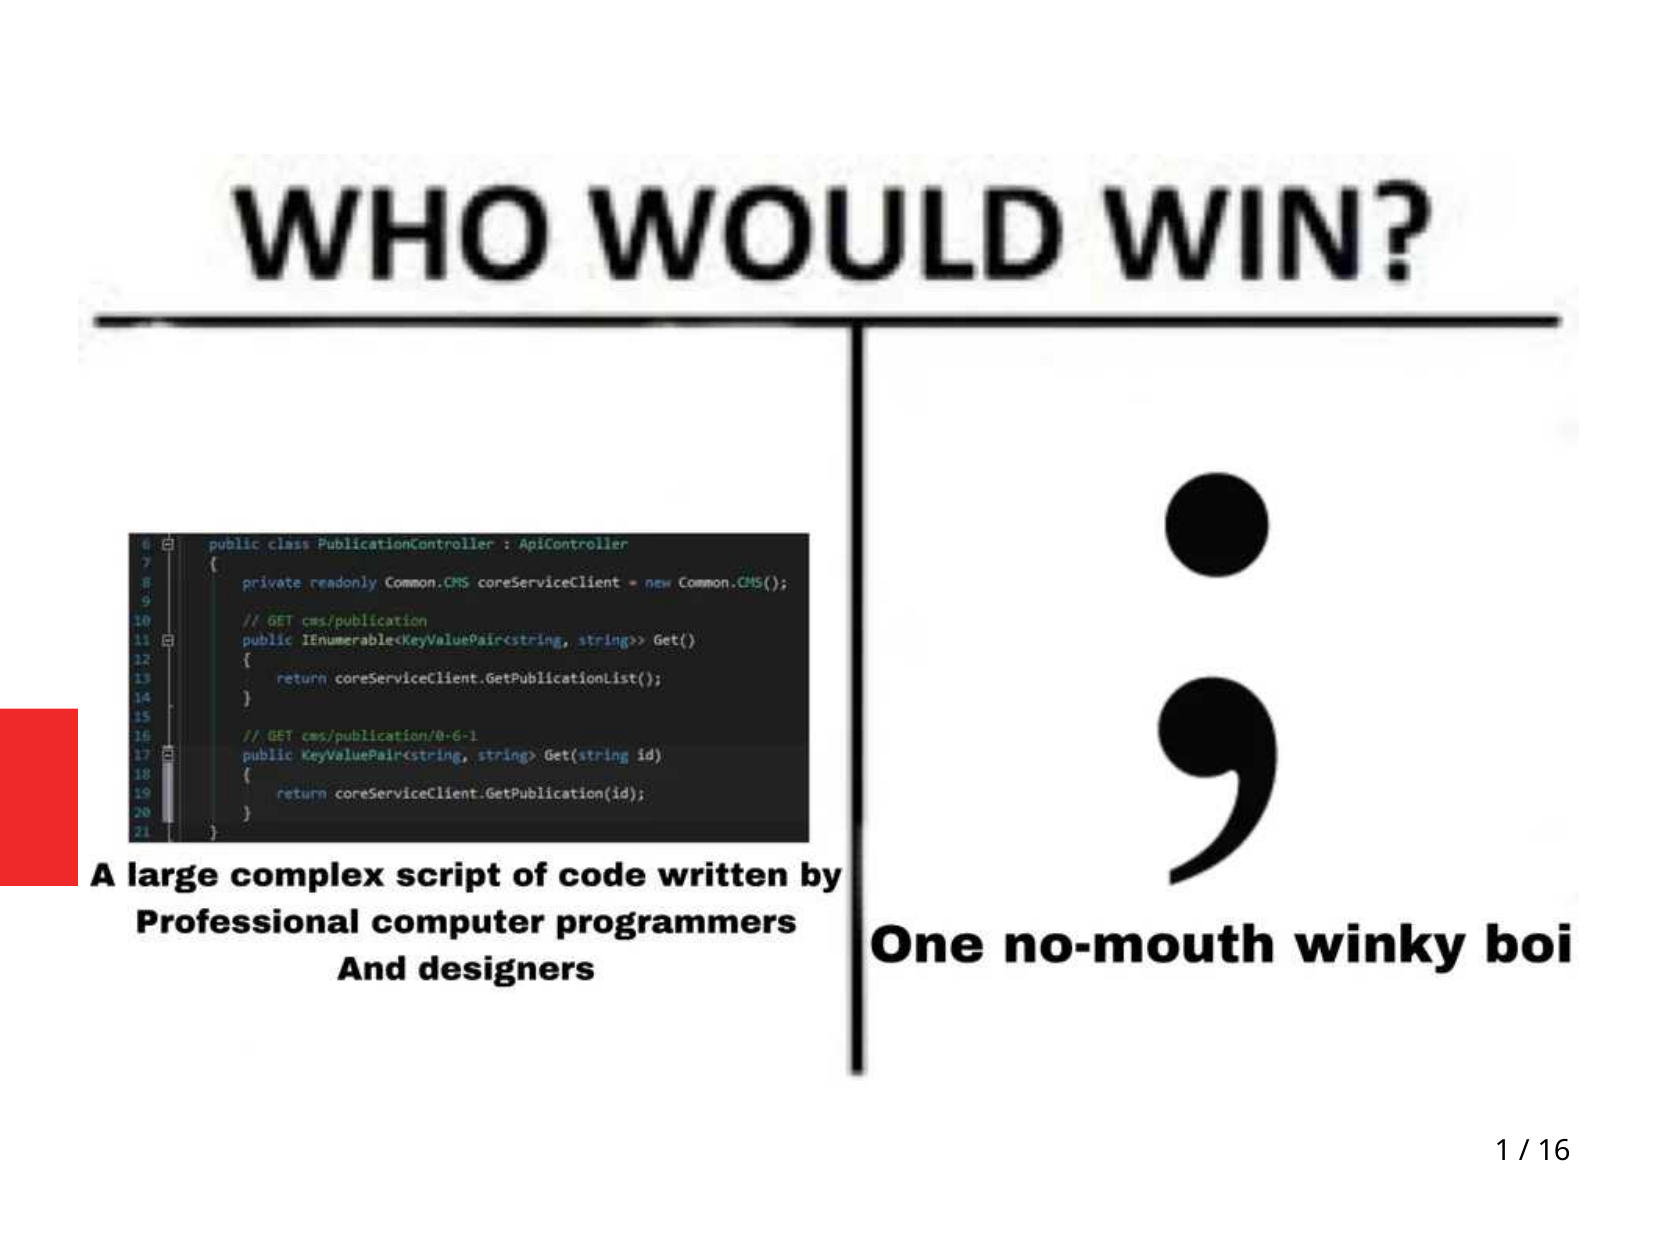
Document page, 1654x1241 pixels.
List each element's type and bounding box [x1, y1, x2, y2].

picture [78, 154, 1579, 1087]
